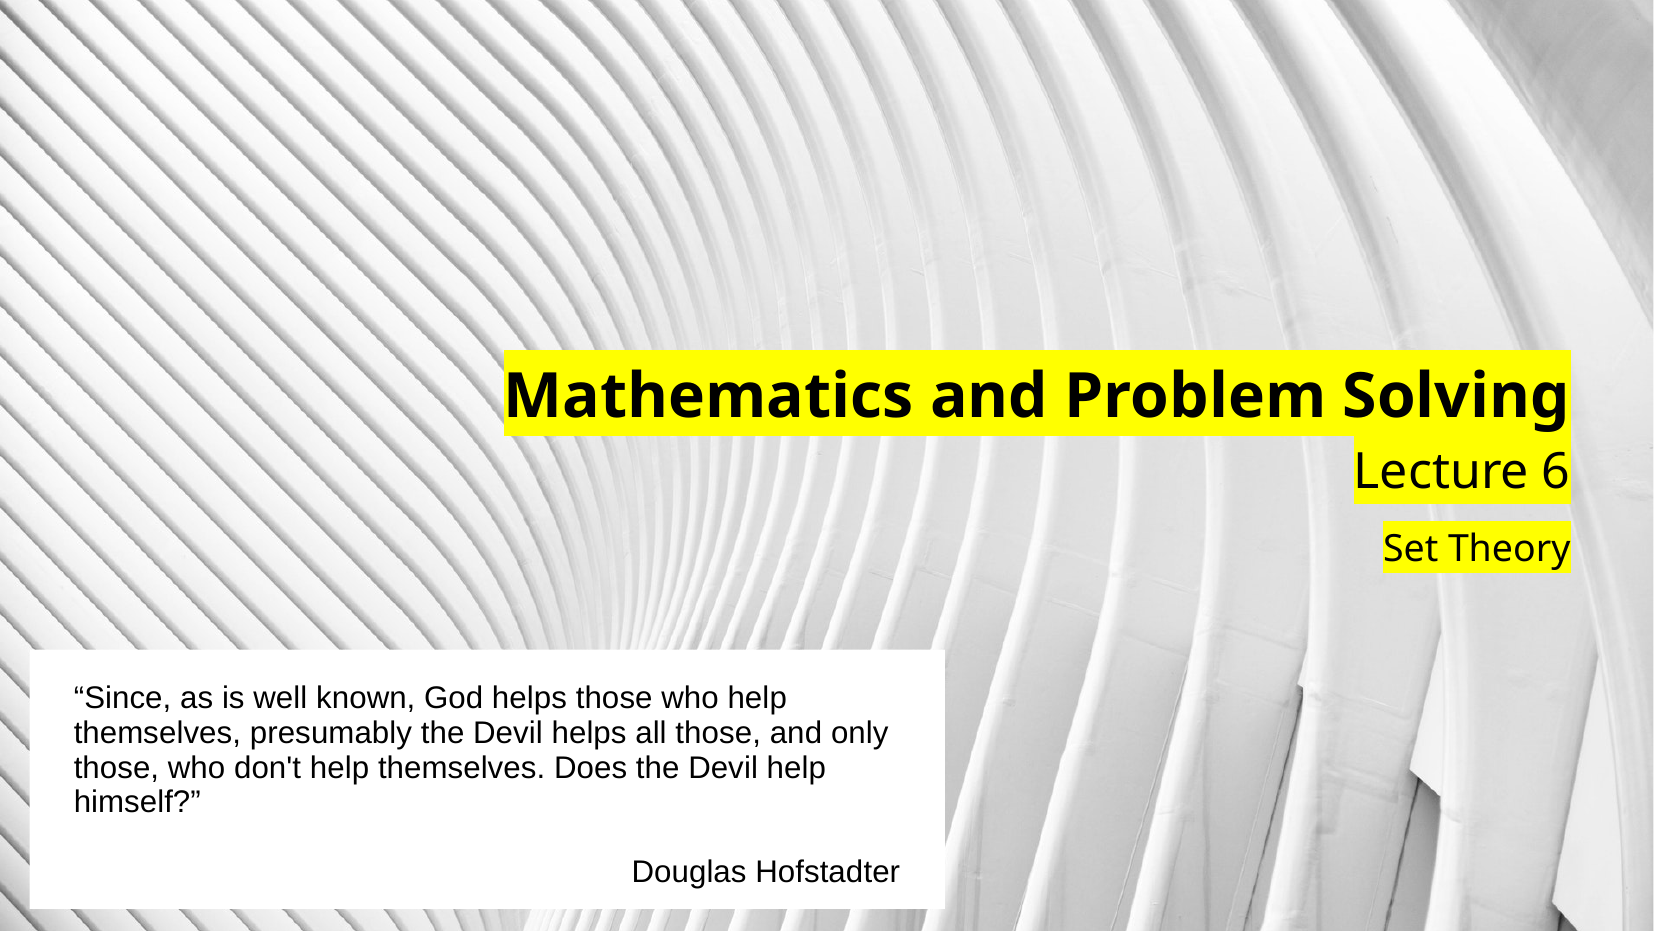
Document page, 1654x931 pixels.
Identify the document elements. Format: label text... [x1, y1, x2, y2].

picture [0, 0, 1654, 931]
text_box “Since, as is well known, God helps those who help themselves, presumably the Devil helps all those, and only those, who don't help themselves. Does the Devil help himself?” Douglas Hofstadter [59, 673, 916, 897]
text_box [29, 649, 945, 909]
list Mathematics and Problem Solving Lecture 6 Set Theory [82, 37, 1571, 886]
